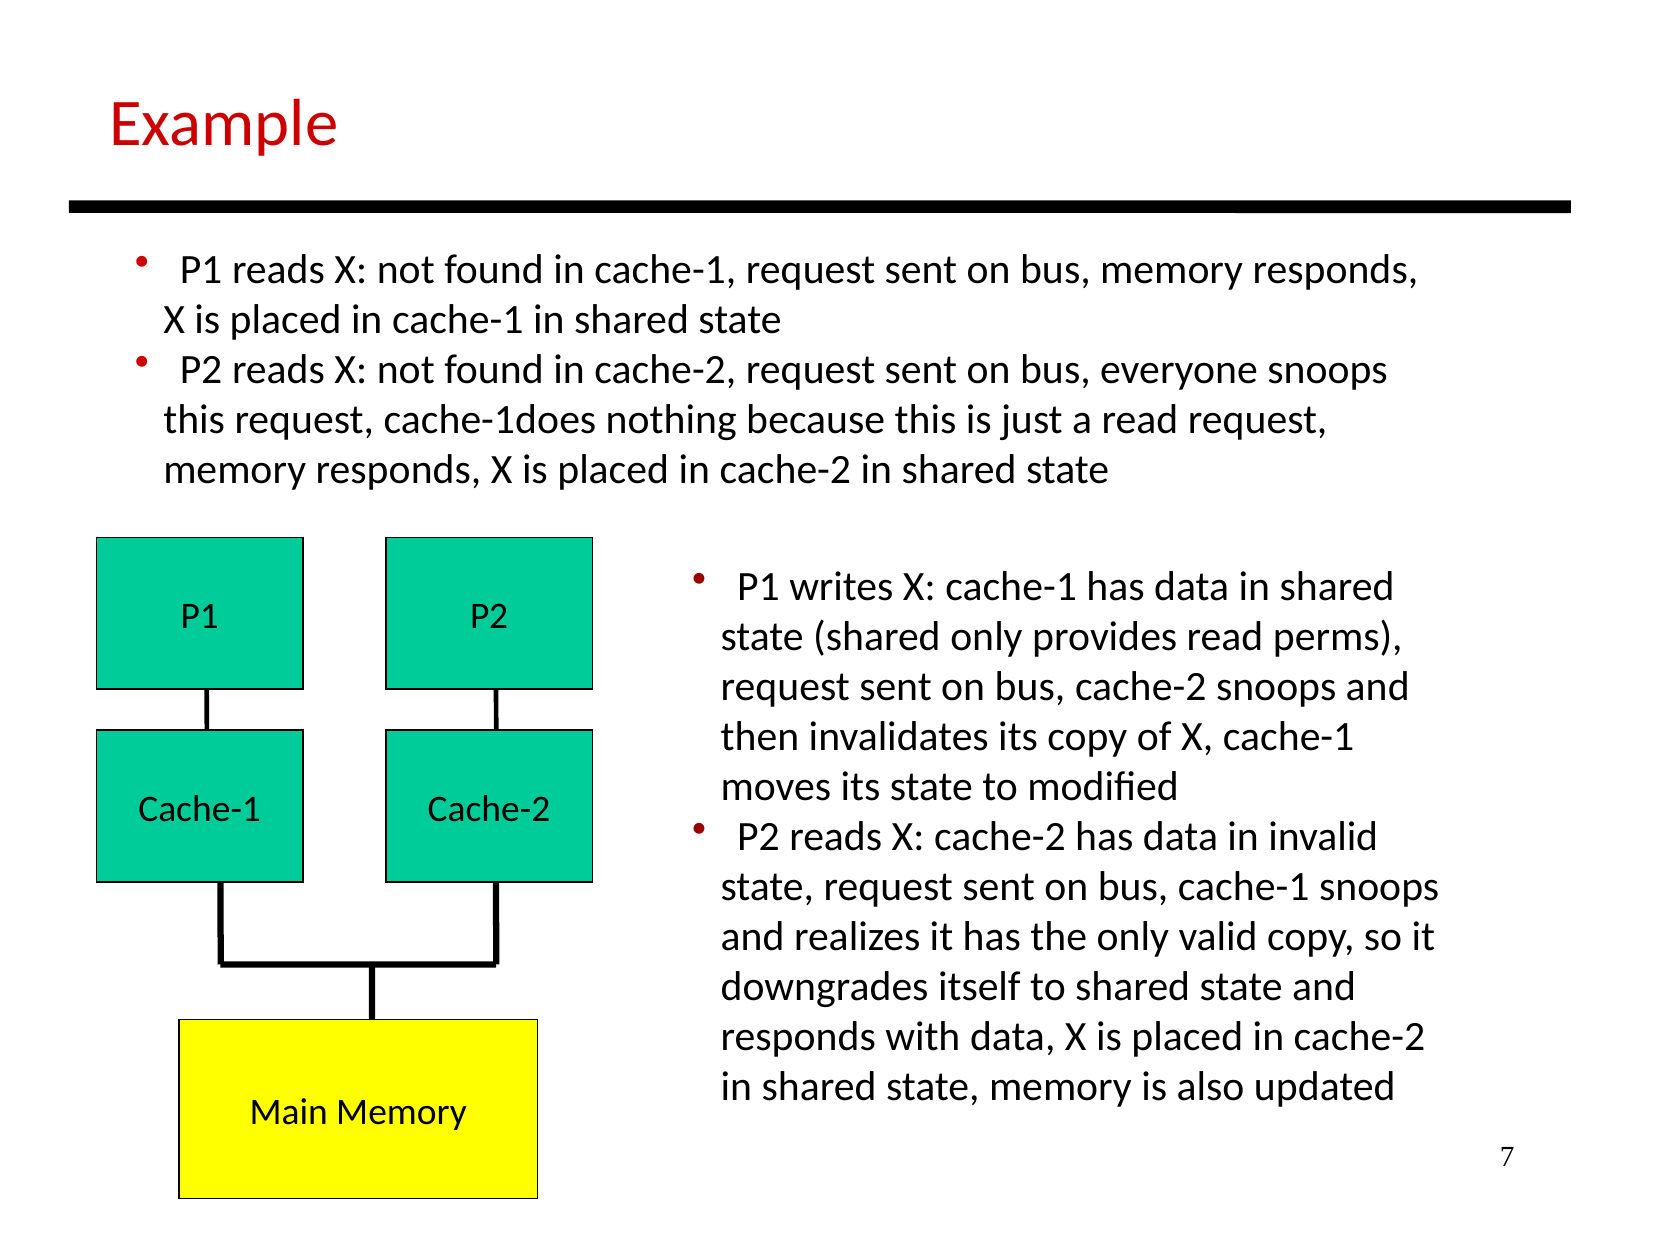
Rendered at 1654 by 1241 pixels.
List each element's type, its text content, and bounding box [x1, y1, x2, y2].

text_box P1 writes X: cache-1 has data in shared state (shared only provides read perms), request sent on bus, cache-2 snoops and then invalidates its copy of X, cache-1 moves its state to modified P2 reads X: cache-2 has data in invalid state, request sent on bus, cache-1 snoops and realizes it has the only valid copy, so it downgrades itself to shared state and responds with data, X is placed in cache-2 in shared state, memory is also updated [677, 551, 1455, 1117]
text_box Cache-1 [96, 730, 304, 882]
text_box Main Memory [179, 1019, 538, 1199]
text_box P2 [385, 537, 593, 689]
text_box P1 [96, 537, 304, 689]
text_box P1 reads X: not found in cache-1, request sent on bus, memory responds, X is placed in cache-1 in shared state P2 reads X: not found in cache-2, request sent on bus, everyone snoops this request, cache-1does nothing because this is just a read request, memory responds, X is placed in cache-2 in shared state [120, 234, 1435, 500]
text_box Cache-2 [385, 730, 593, 882]
slide_number <number> [1185, 1129, 1530, 1213]
text_box Example [94, 71, 354, 167]
